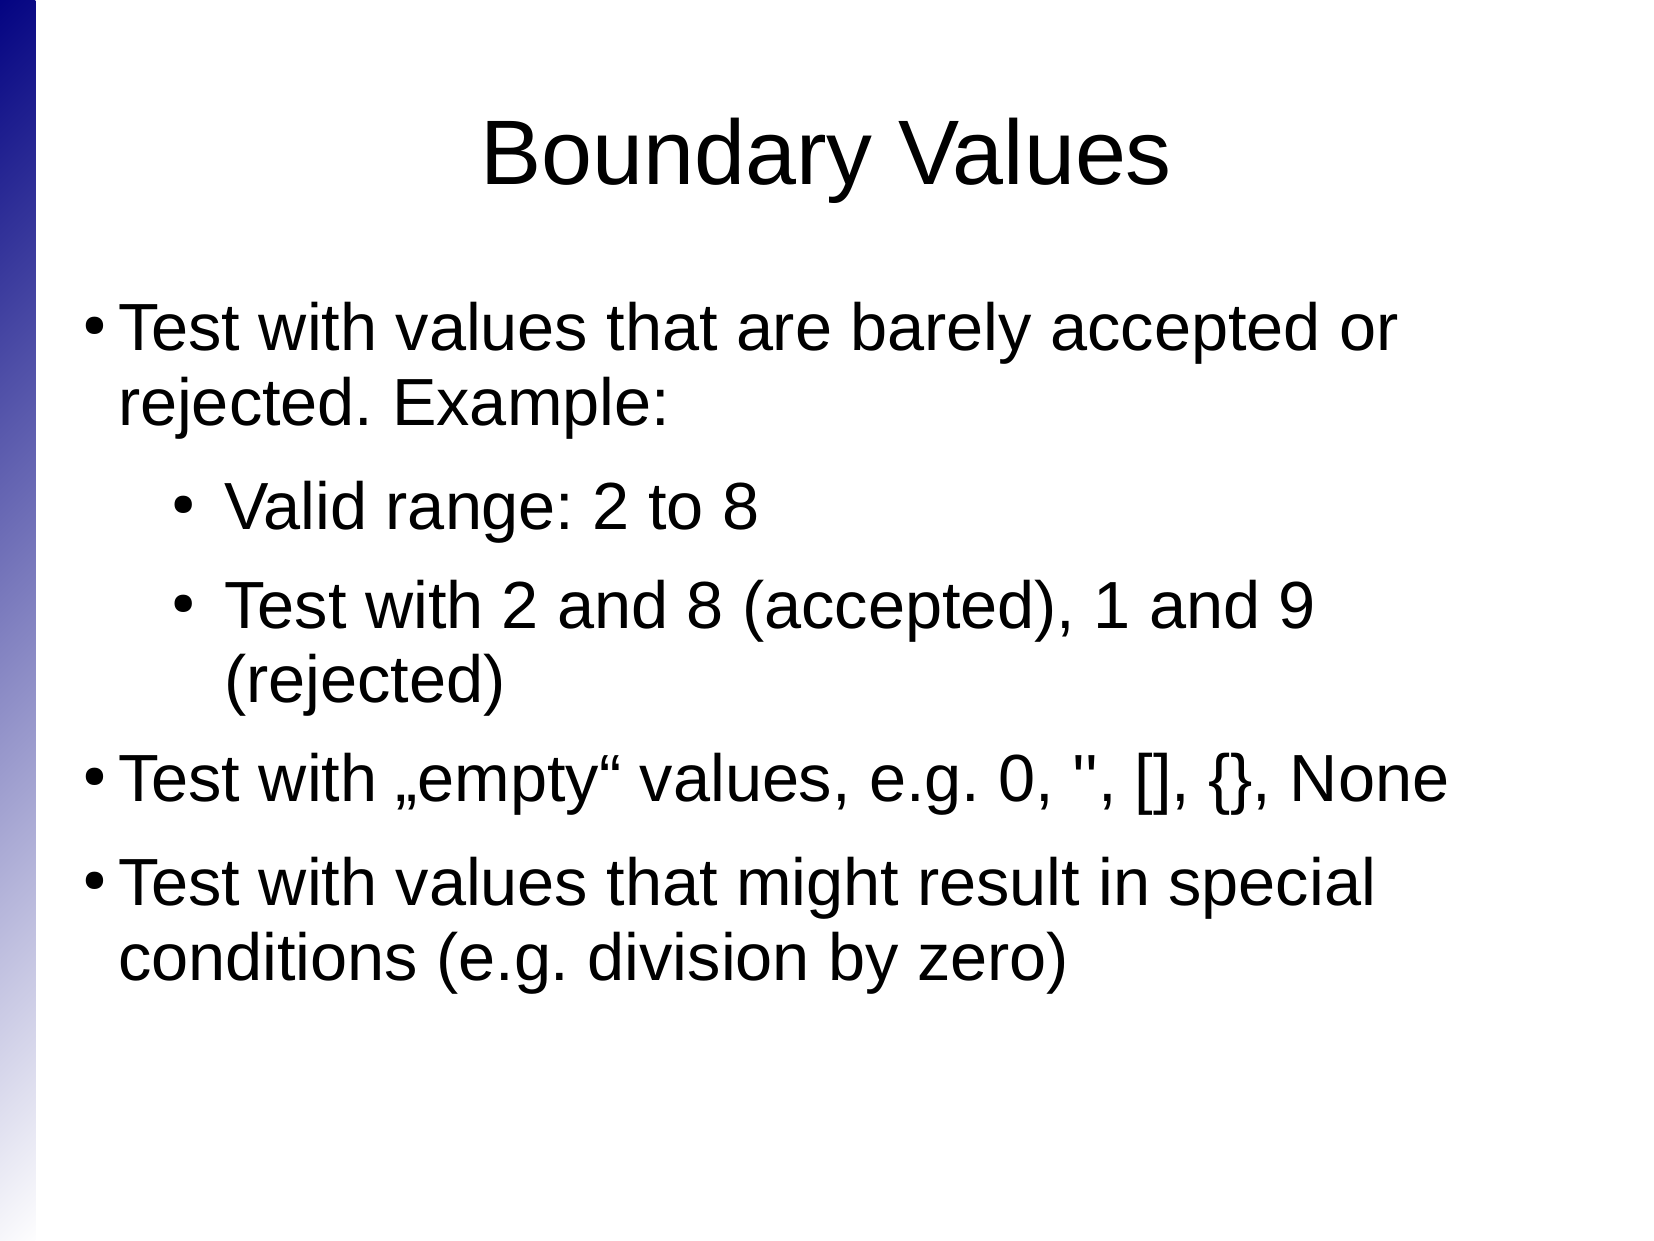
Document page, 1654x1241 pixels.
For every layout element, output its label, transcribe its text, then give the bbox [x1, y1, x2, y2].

title Boundary Values [82, 49, 1571, 257]
list Test with values that are barely accepted or rejected. Example: Valid range: 2 to 8 Test with 2 and 8 (accepted), 1 and 9 (rejected) Test with „empty“ values, e.g. 0, '', [], {}, None Test with values that might result in special conditions (e.g. division by zero) [82, 290, 1571, 1109]
